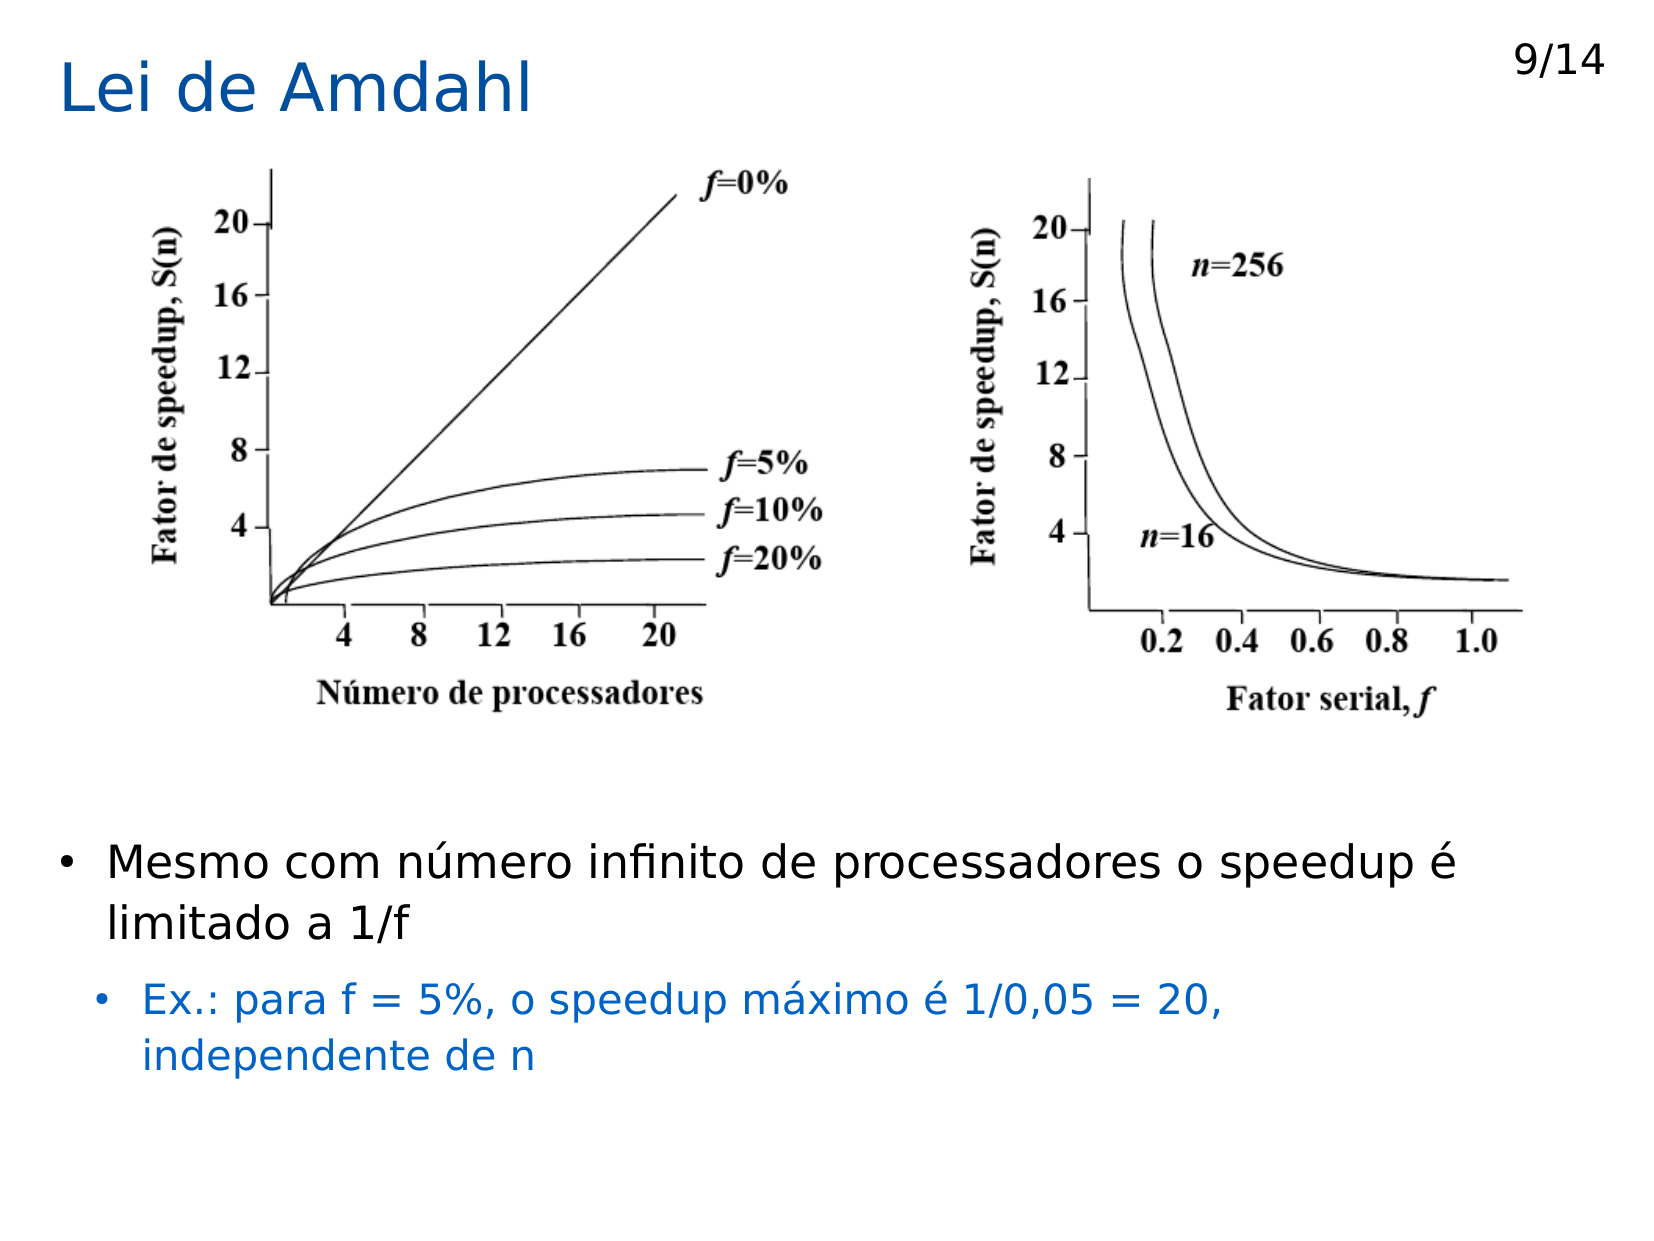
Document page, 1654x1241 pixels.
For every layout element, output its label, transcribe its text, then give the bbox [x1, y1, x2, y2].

list Mesmo com número infinito de processadores o speedup é limitado a 1/f Ex.: para f = 5%, o speedup máximo é 1/0,05 = 20, independente de n [59, 828, 1595, 1211]
picture [958, 178, 1526, 726]
picture [141, 166, 838, 720]
title Lei de Amdahl [59, 29, 1506, 148]
